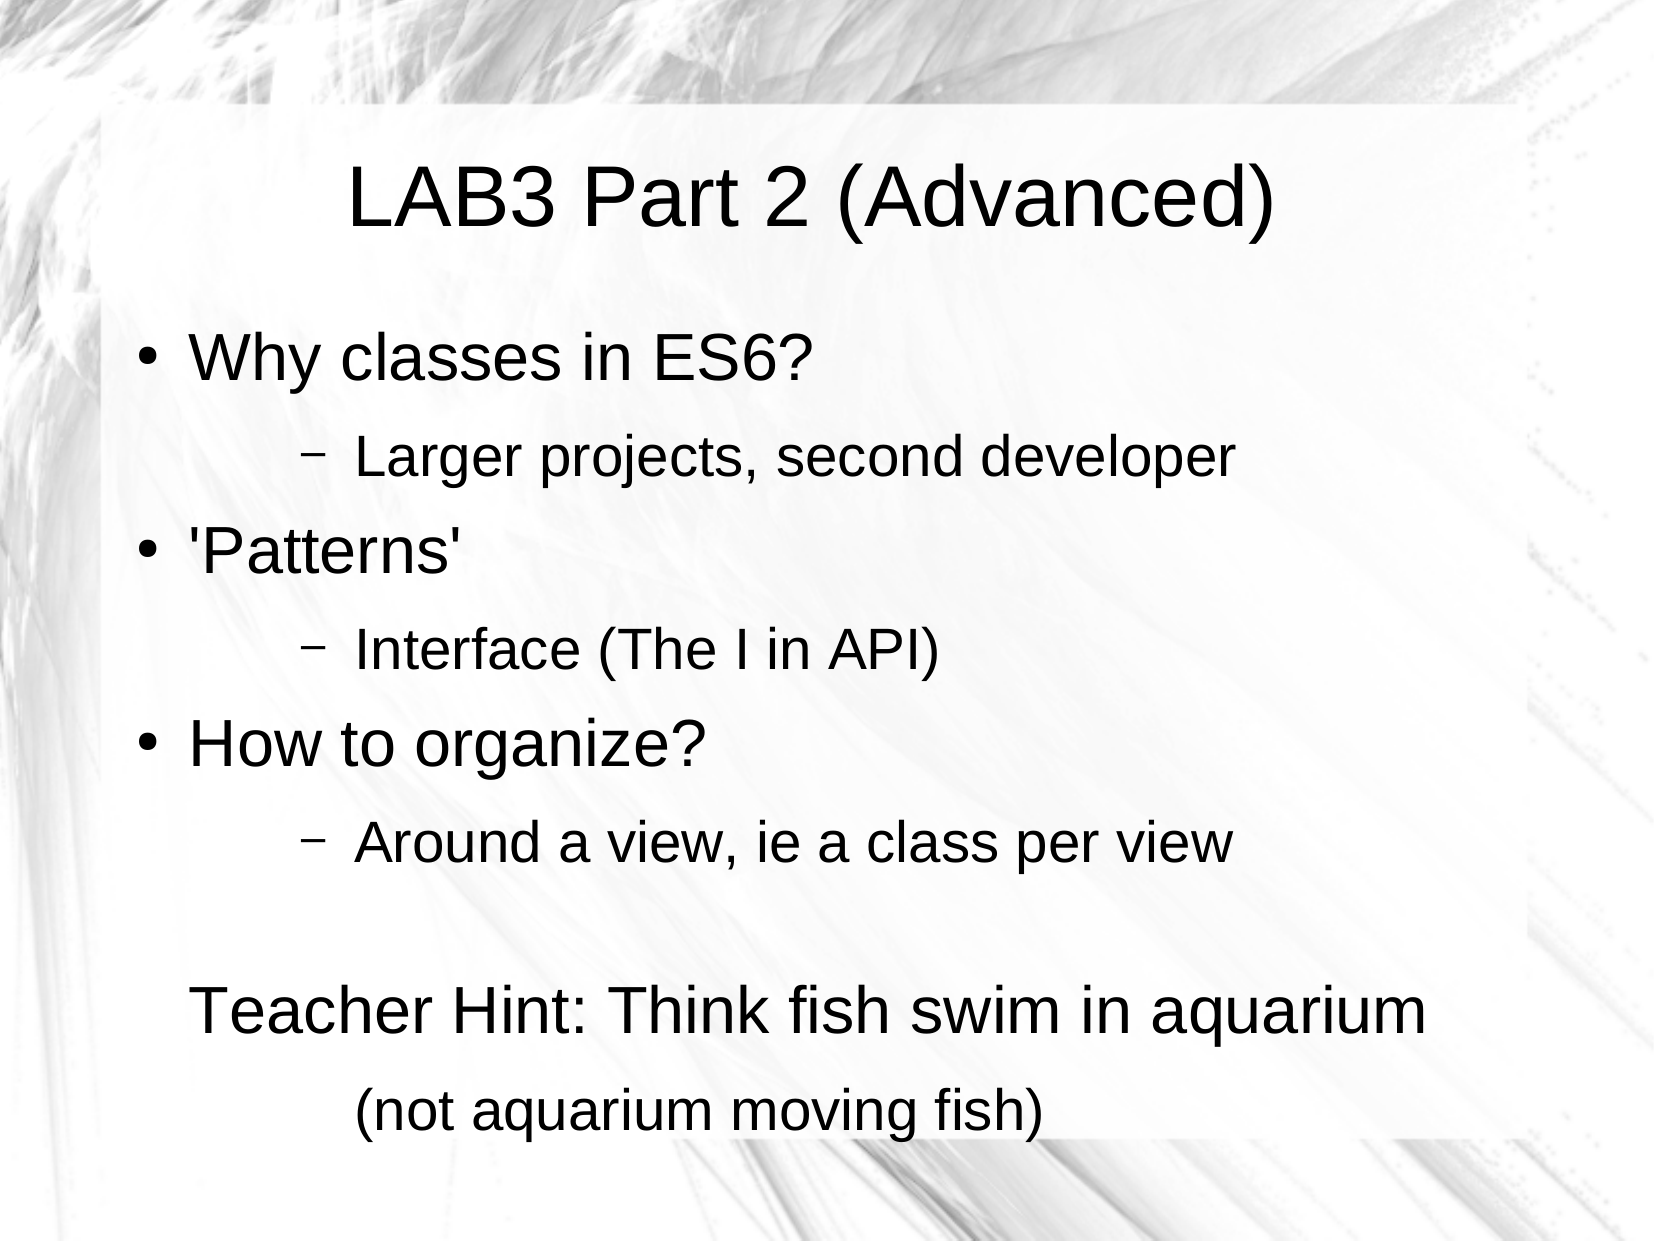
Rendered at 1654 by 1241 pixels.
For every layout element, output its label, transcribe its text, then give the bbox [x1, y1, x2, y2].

title LAB3 Part 2 (Advanced) [118, 112, 1506, 281]
picture [0, 0, 1654, 1241]
list Why classes in ES6? Larger projects, second developer 'Patterns' Interface (The I in API) How to organize? Around a view, ie a class per view Teacher Hint: Think fish swim in aquarium (not aquarium moving fish) [118, 319, 1571, 1142]
